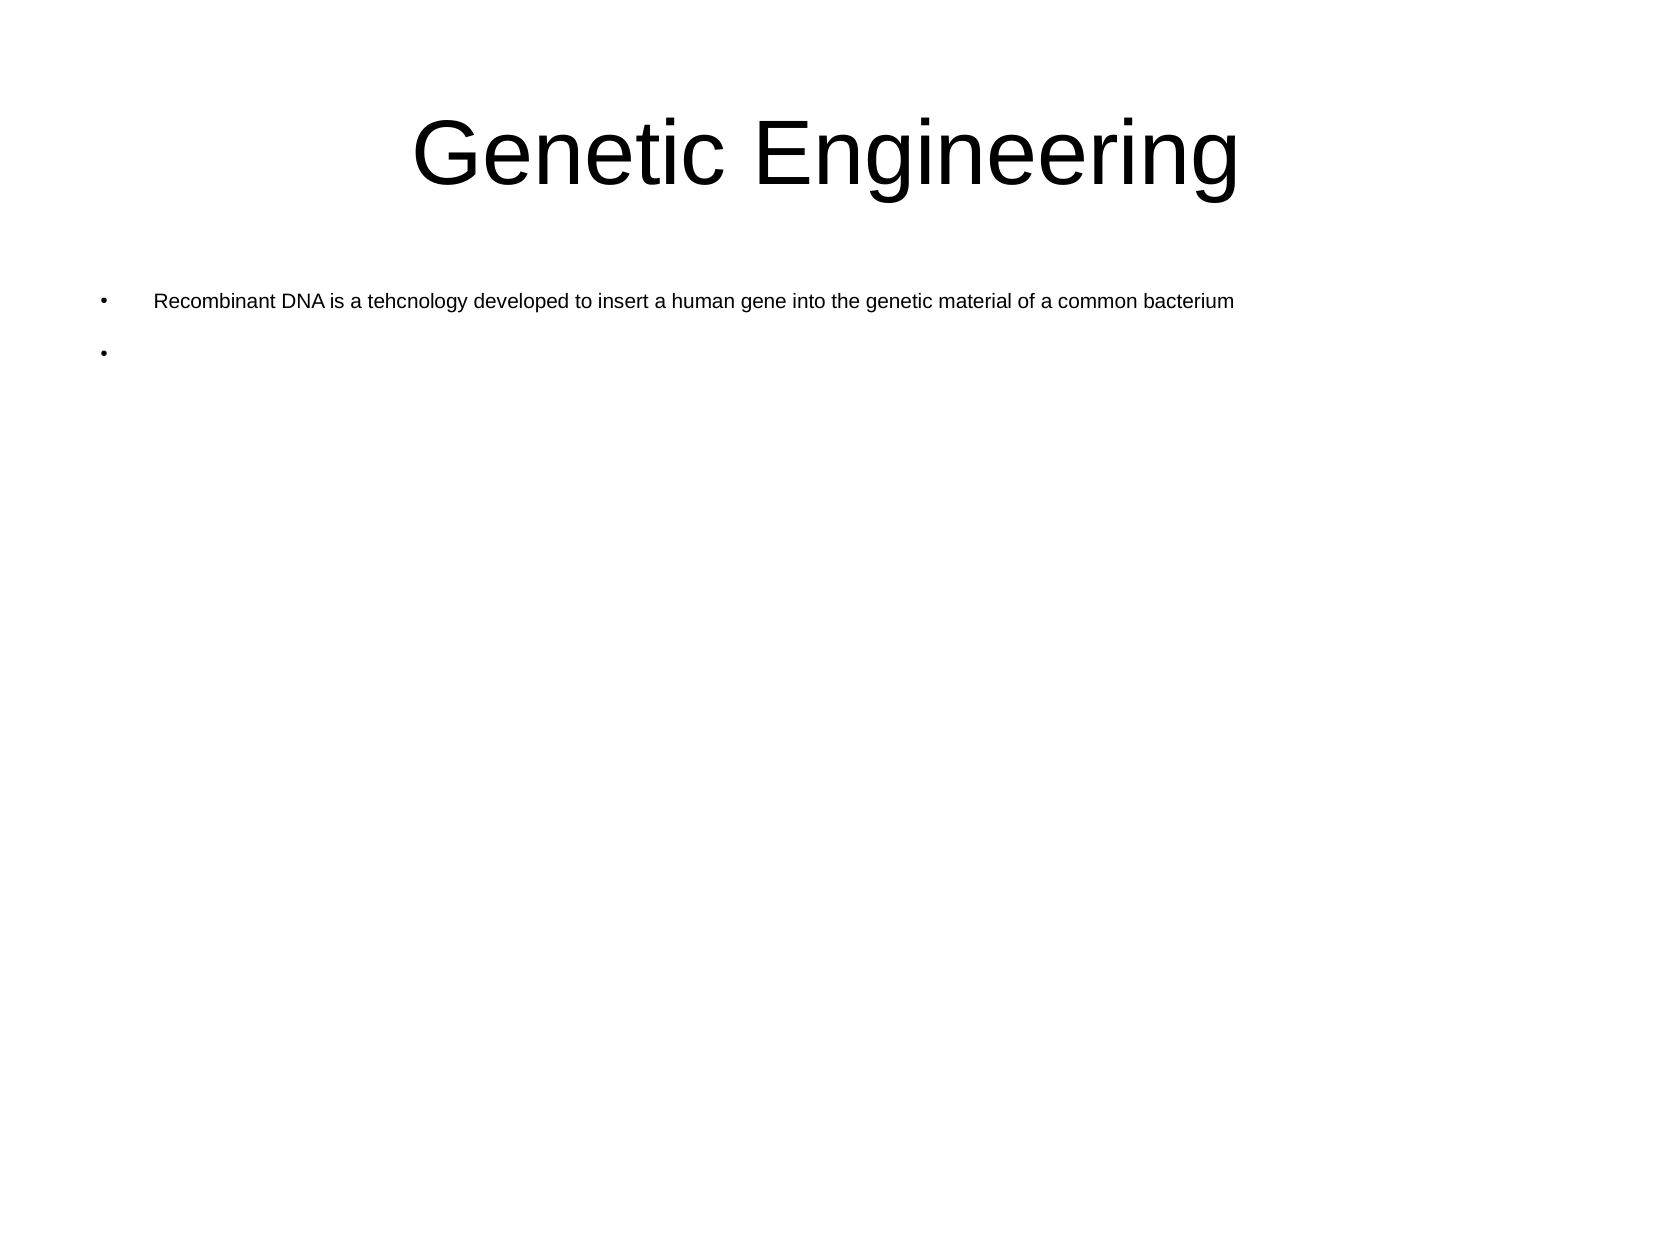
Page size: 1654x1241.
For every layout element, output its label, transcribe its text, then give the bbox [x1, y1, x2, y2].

list Recombinant DNA is a tehcnology developed to insert a human gene into the genetic material of a common bacterium [82, 290, 1571, 1229]
title Genetic Engineering [82, 49, 1571, 257]
